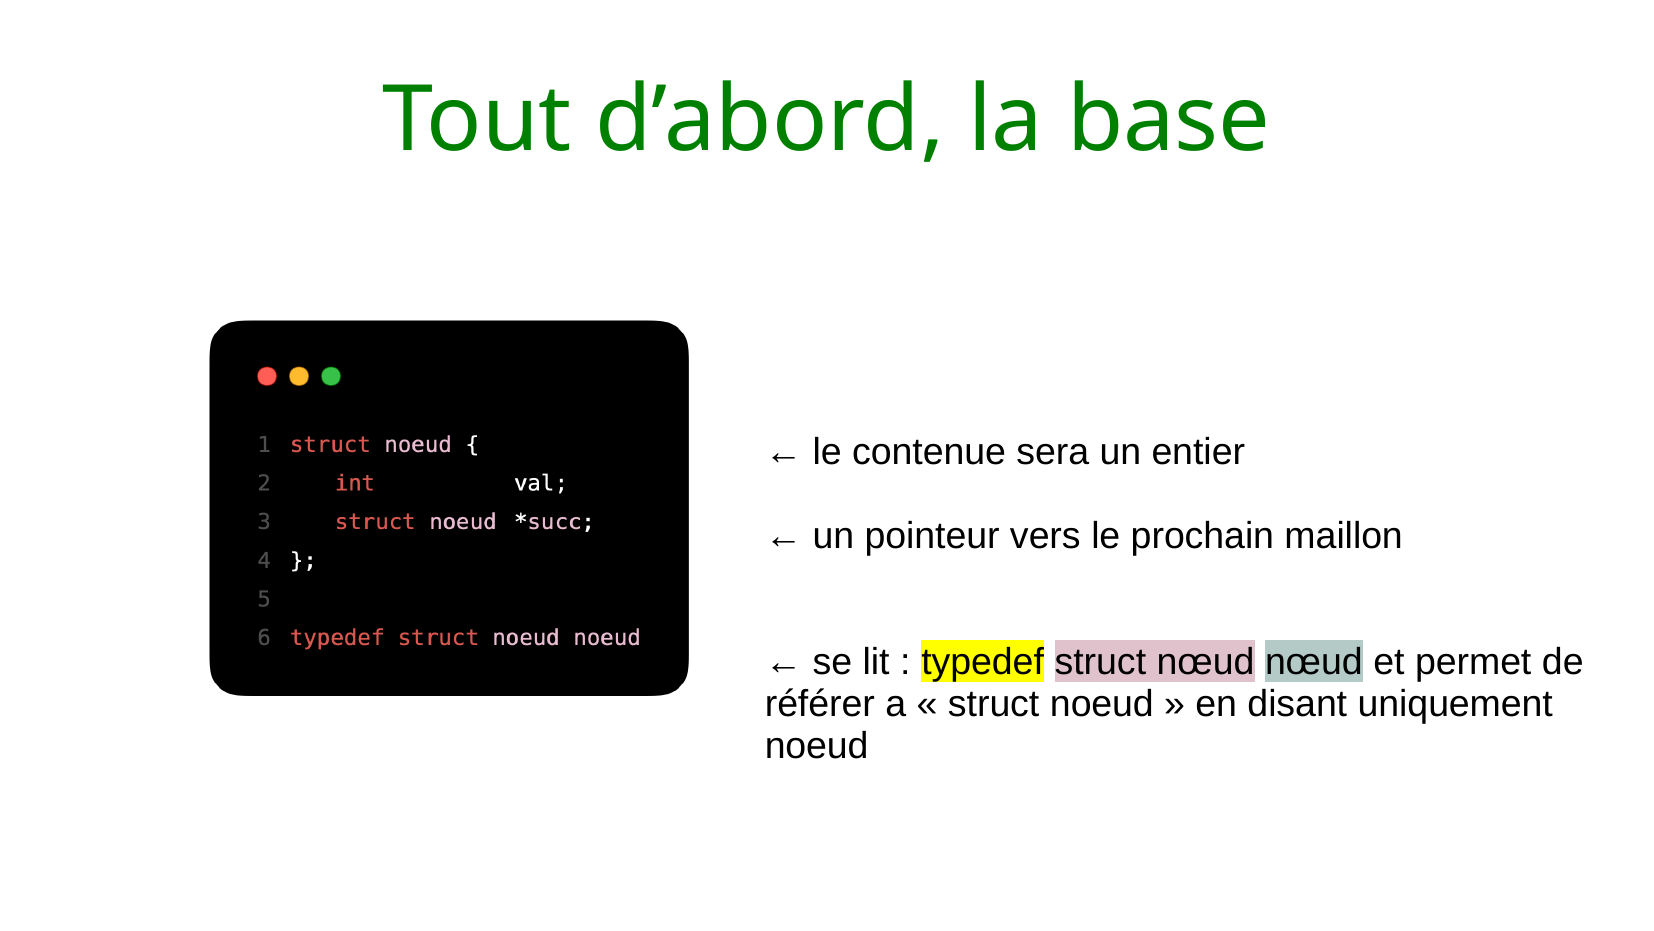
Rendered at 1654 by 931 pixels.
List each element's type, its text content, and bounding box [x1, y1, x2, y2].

title Tout d’abord, la base [82, 37, 1571, 193]
picture [112, 225, 788, 793]
text_box ← le contenue sera un entier ← un pointeur vers le prochain maillon ← se lit : typedef struct nœud nœud et permet de référer a « struct noeud » en disant uniquement noeud [750, 299, 1613, 801]
